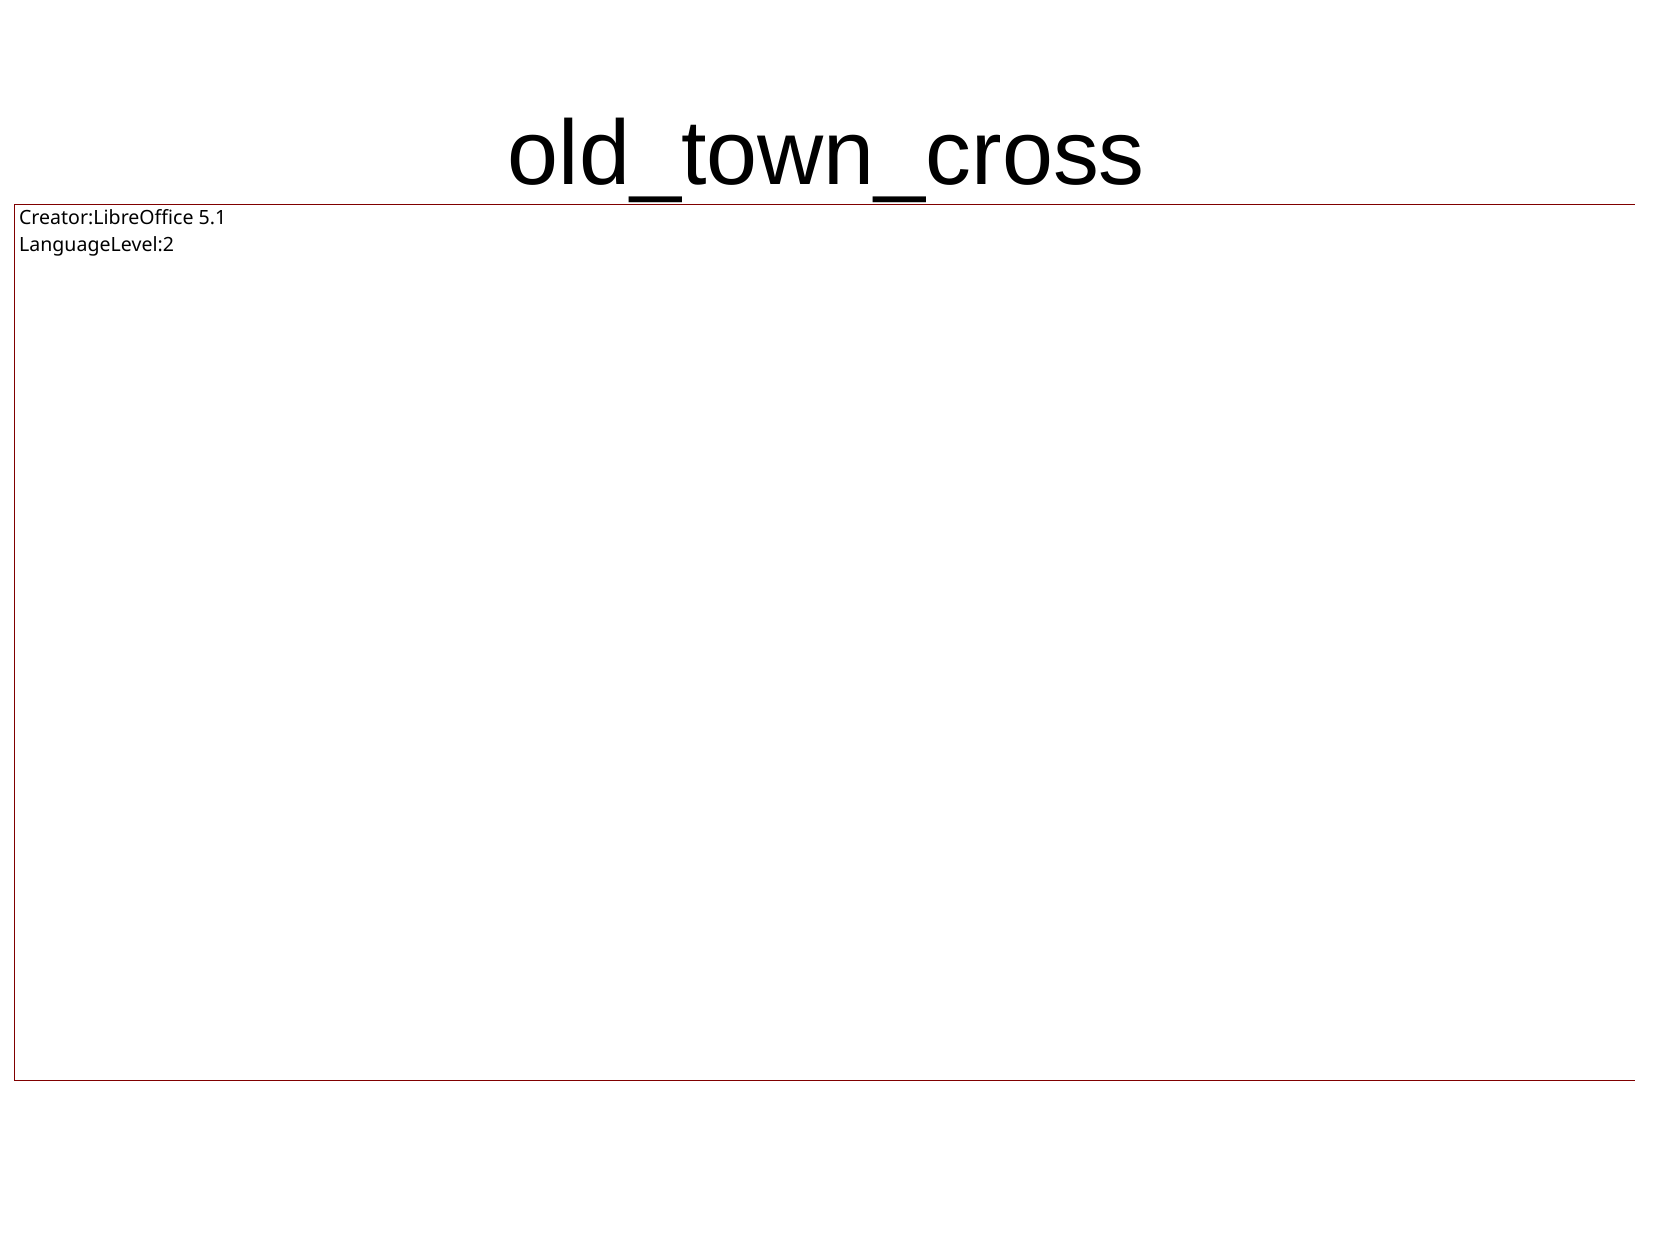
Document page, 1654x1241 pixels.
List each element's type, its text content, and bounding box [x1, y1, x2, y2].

title old_town_cross [82, 49, 1571, 202]
picture [12, 202, 1636, 1081]
